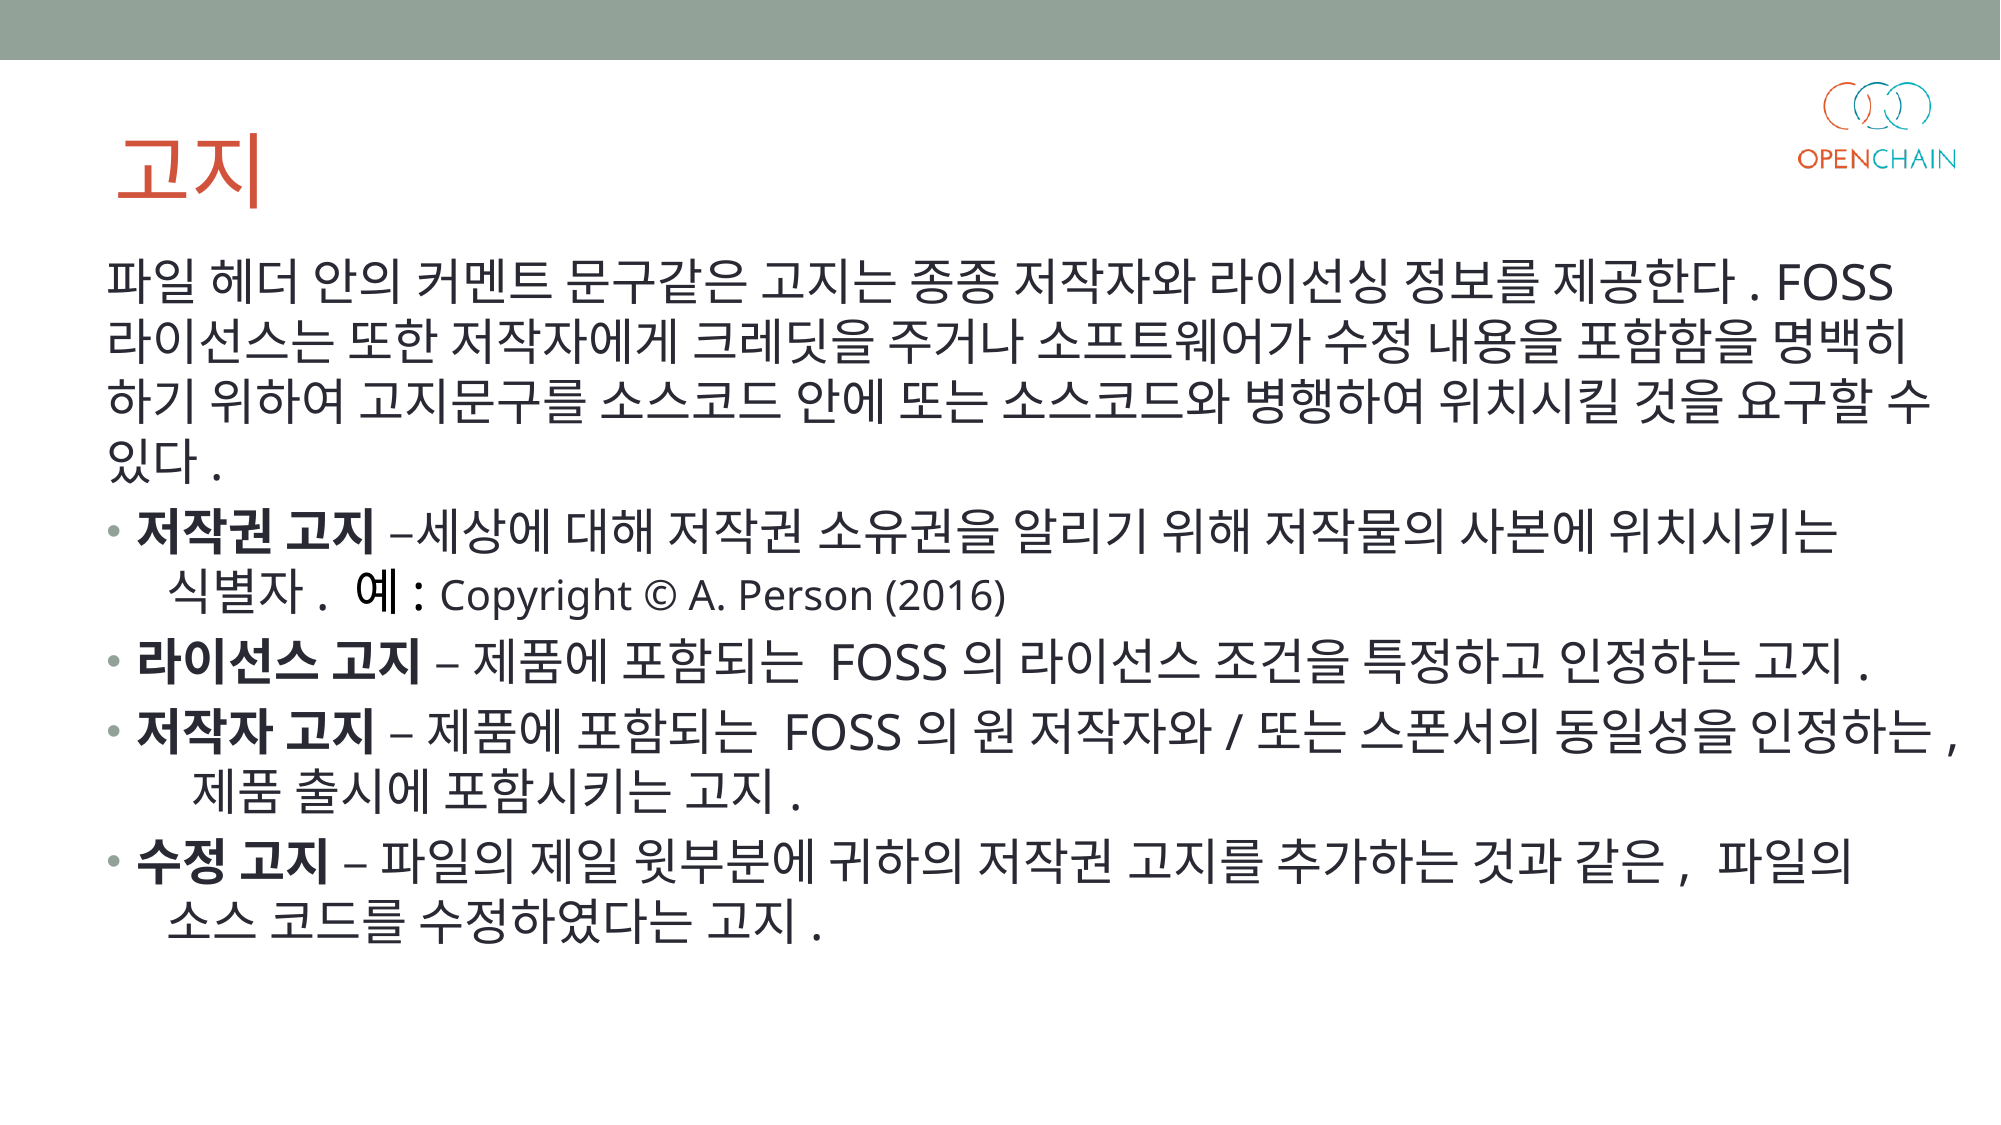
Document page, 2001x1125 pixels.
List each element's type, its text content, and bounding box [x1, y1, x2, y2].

title 고지 [99, 87, 1900, 243]
list 파일 헤더 안의 커멘트 문구같은 고지는 종종 저작자와 라이선싱 정보를 제공한다. FOSS 라이선스는 또한 저작자에게 크레딧을 주거나 소프트웨어가 수정 내용을 포함함을 명백히 하기 위하여 고지문구를 소스코드 안에 또는 소스코드와 병행하여 위치시킬 것을 요구할 수 있다. 저작권 고지 –세상에 대해 저작권 소유권을 알리기 위해 저작물의 사본에 위치시키는 식별자. 예: Copyright © A. Person (2016) 라이선스 고지 – 제품에 포함되는 FOSS의 라이선스 조건을 특정하고 인정하는 고지. 저작자 고지 – 제품에 포함되는 FOSS의 원 저작자와/또는 스폰서의 동일성을 인정하는, 제품 출시에 포함시키는 고지. 수정 고지 – 파일의 제일 윗부분에 귀하의 저작권 고지를 추가하는 것과 같은, 파일의 소스 코드를 수정하였다는 고지. [91, 243, 1970, 1125]
